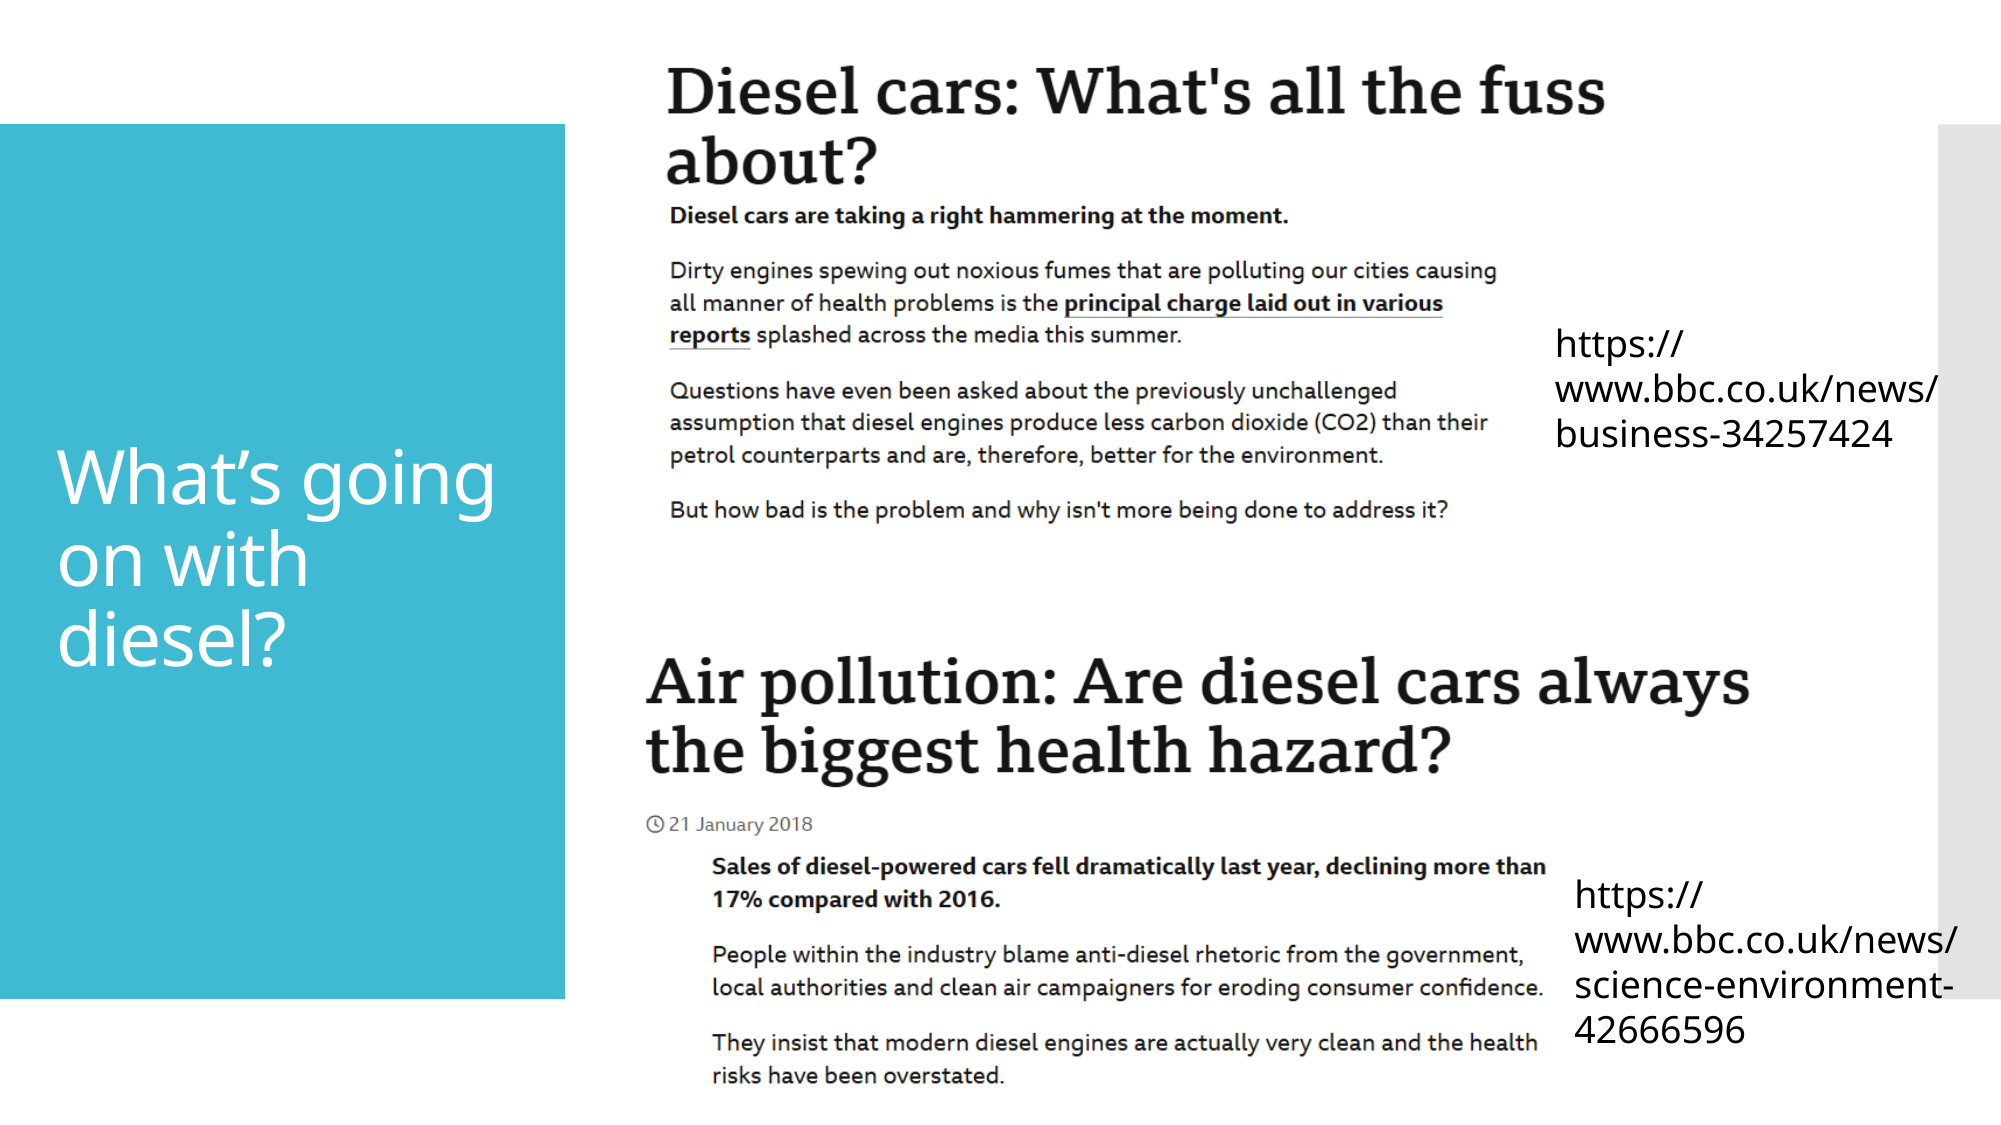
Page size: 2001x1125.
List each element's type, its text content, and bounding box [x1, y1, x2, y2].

title What’s going on with diesel? [41, 184, 526, 940]
picture [629, 625, 1769, 1107]
text_box https://www.bbc.co.uk/news/business-34257424 [1540, 312, 1998, 419]
text_box https://www.bbc.co.uk/news/science-environment-42666596 [1559, 863, 2000, 1015]
picture [640, 18, 1691, 533]
